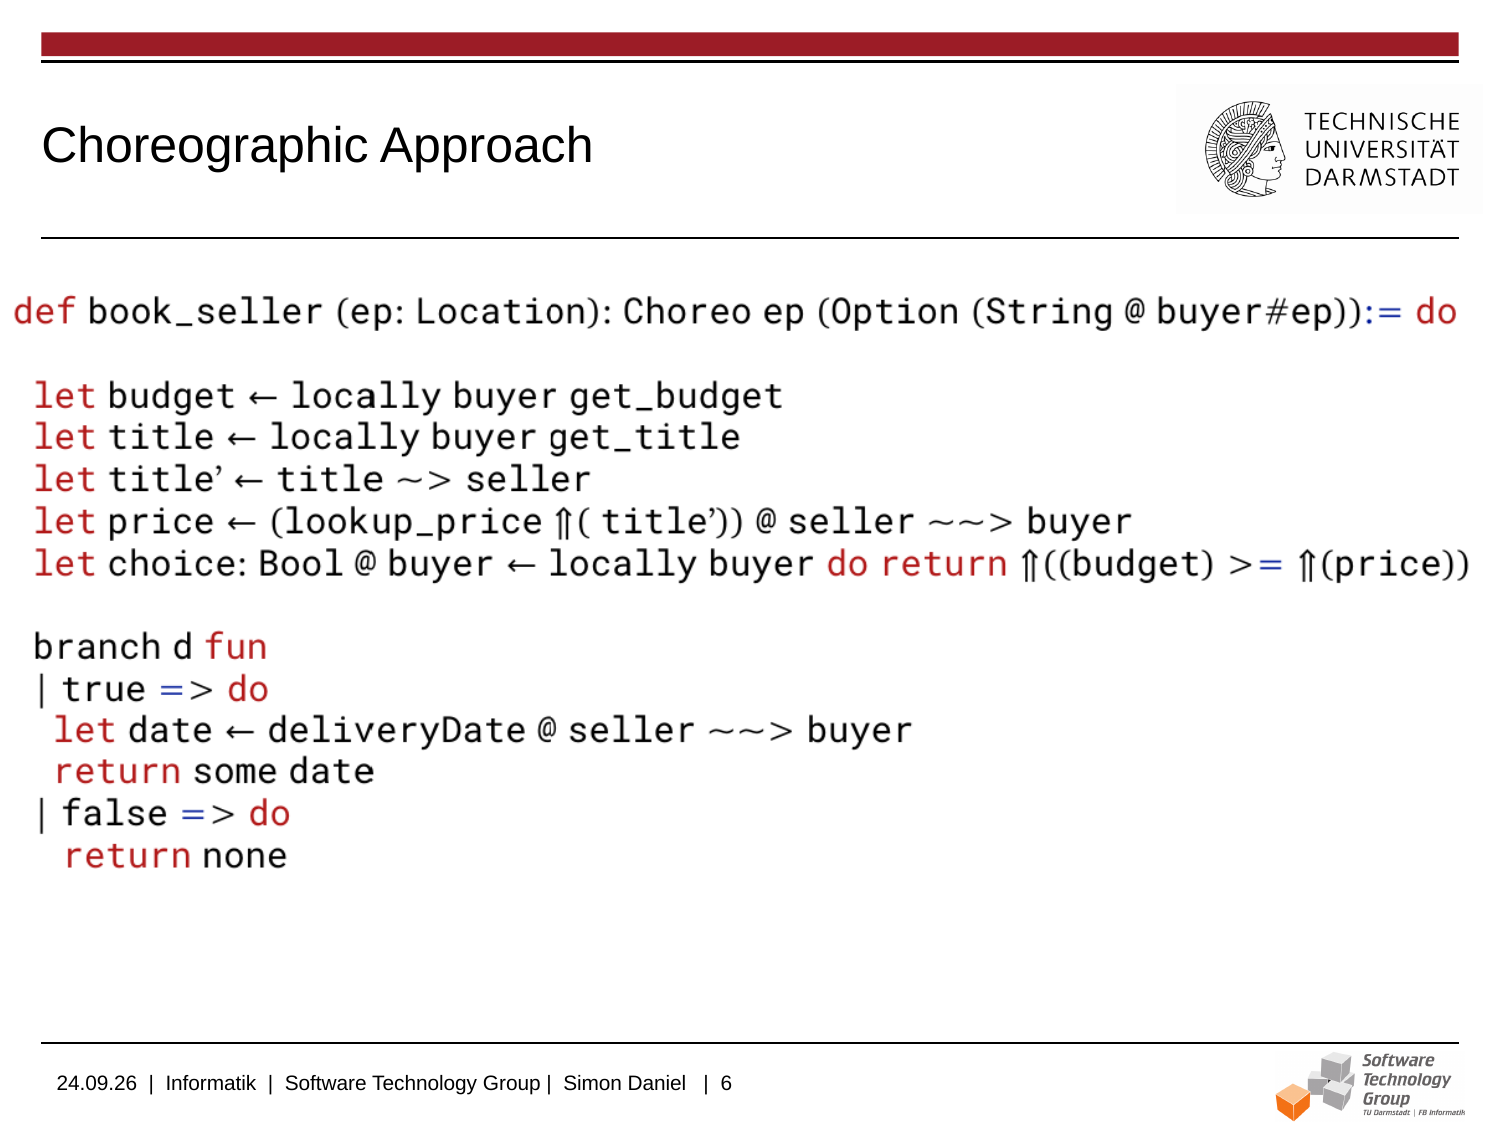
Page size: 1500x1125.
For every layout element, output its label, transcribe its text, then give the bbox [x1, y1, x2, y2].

picture [1, 285, 1500, 890]
title Choreographic Approach [41, 70, 1131, 221]
picture [1275, 1051, 1465, 1122]
